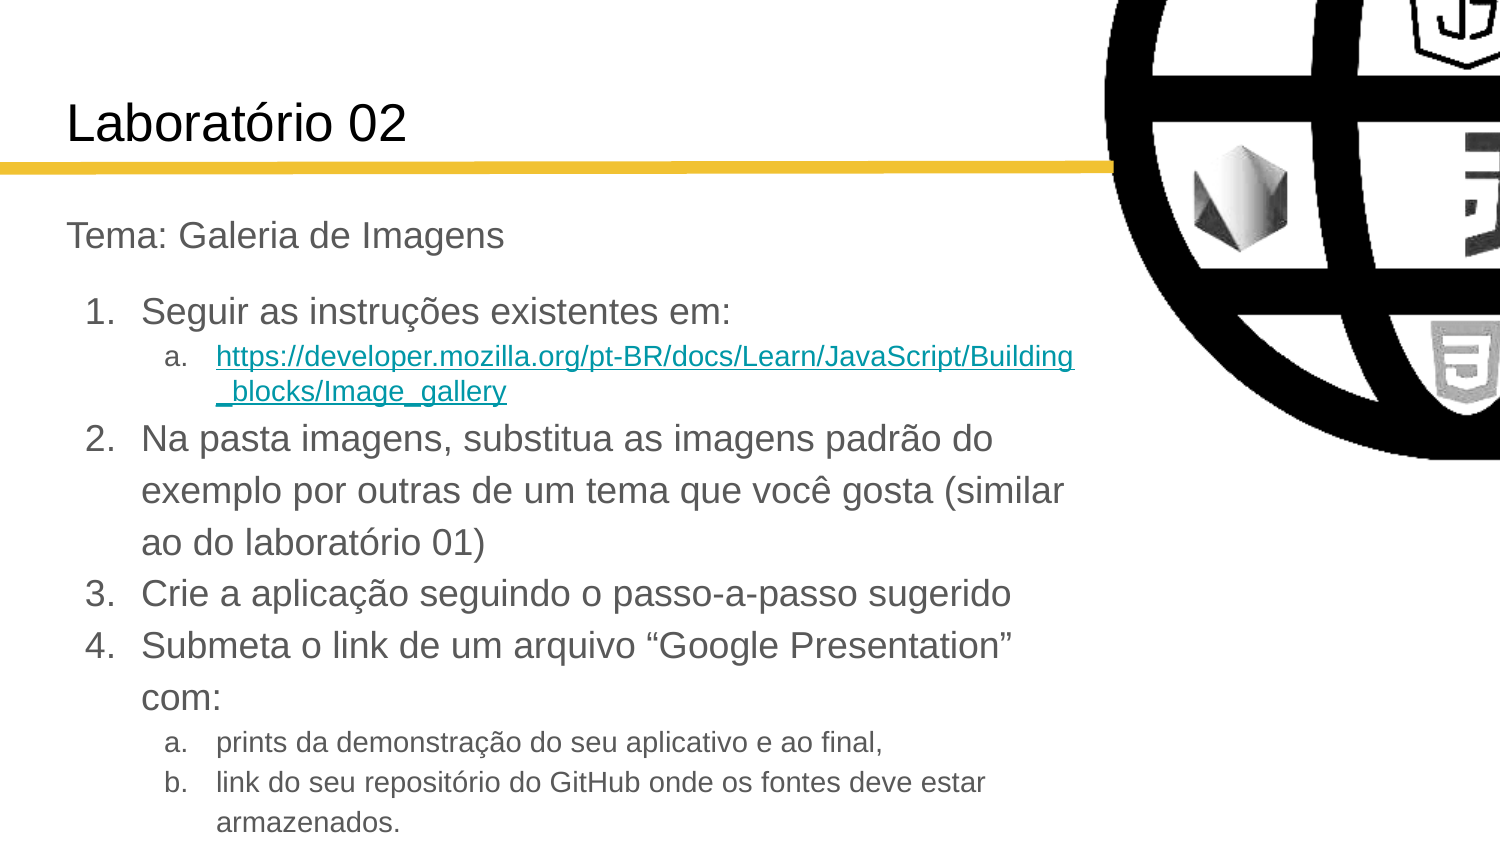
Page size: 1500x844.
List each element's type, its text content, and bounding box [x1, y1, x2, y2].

picture [1078, 0, 1500, 532]
title Laboratório 02 [51, 72, 1449, 167]
list Tema: Galeria de Imagens Seguir as instruções existentes em: https://developer.mozilla.org/pt-BR/docs/Learn/JavaScript/Building_blocks/Image_gallery Na pasta imagens, substitua as imagens padrão do exemplo por outras de um tema que você gosta (similar ao do laboratório 01) Crie a aplicação seguindo o passo-a-passo sugerido Submeta o link de um arquivo “Google Presentation” com: prints da demonstração do seu aplicativo e ao final, link do seu repositório do GitHub onde os fontes deve estar armazenados. [51, 189, 1102, 821]
